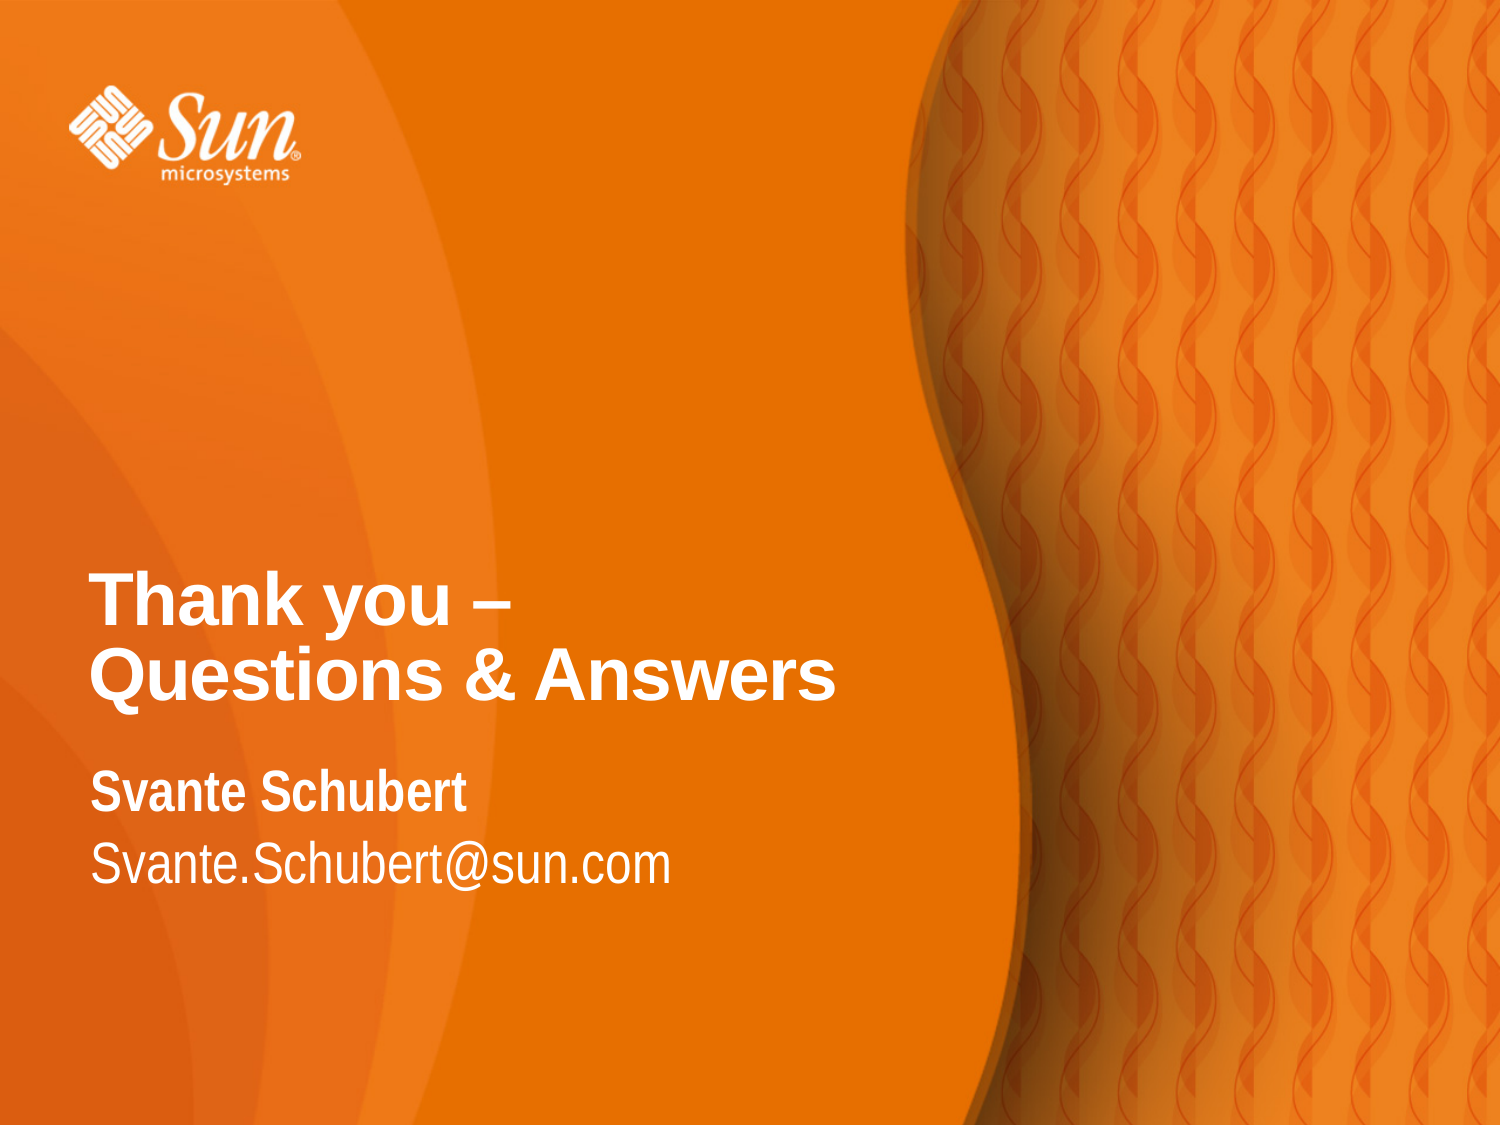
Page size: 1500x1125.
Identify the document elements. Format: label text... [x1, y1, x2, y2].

title Thank you – Questions & Answers [88, 527, 908, 716]
picture [0, 0, 1500, 1125]
list Svante Schubert Svante.Schubert@sun.com [90, 766, 1080, 969]
